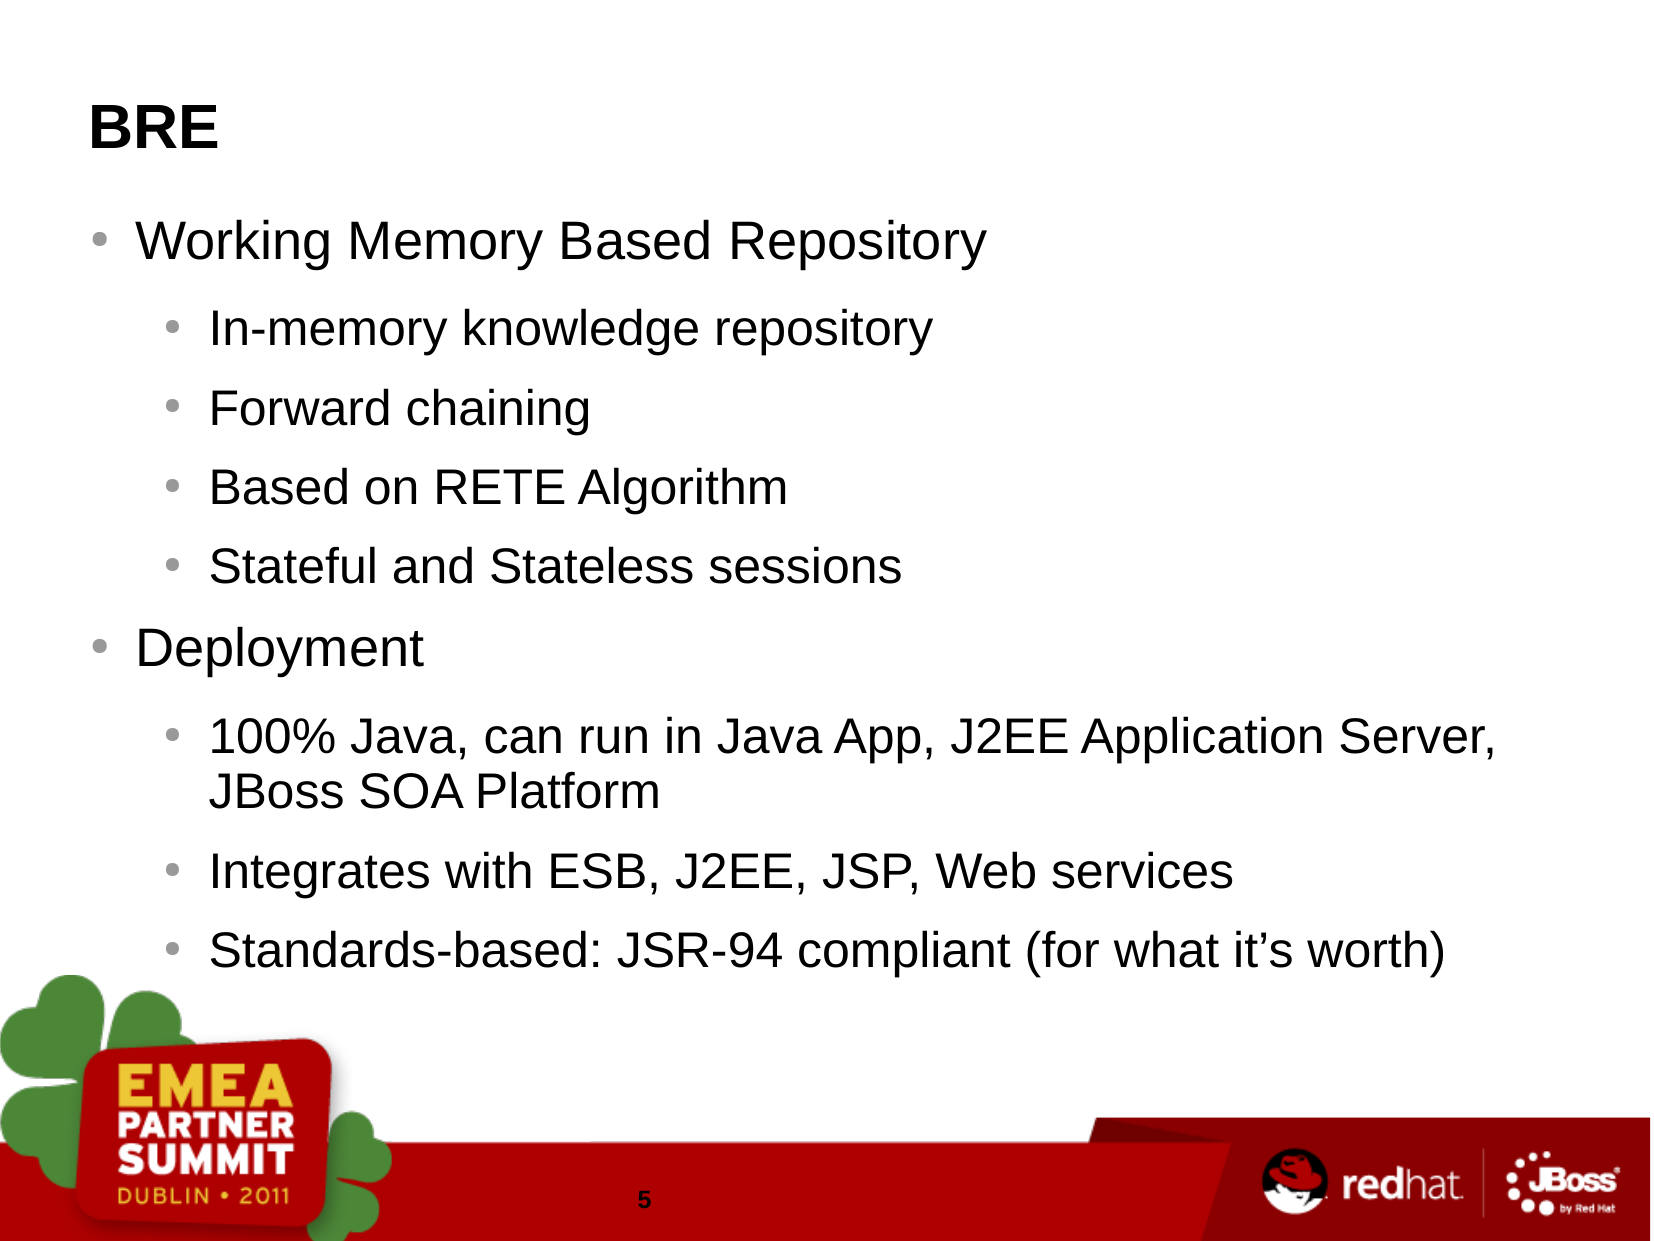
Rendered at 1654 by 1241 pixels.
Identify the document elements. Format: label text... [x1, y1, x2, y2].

picture [0, 975, 1651, 1241]
title BRE [88, 23, 1577, 231]
list Working Memory Based Repository In-memory knowledge repository Forward chaining Based on RETE Algorithm Stateful and Stateless sessions Deployment 100% Java, can run in Java App, J2EE Application Server, JBoss SOA Platform Integrates with ESB, J2EE, JSP, Web services Standards-based: JSR-94 compliant (for what it’s worth) [75, 210, 1564, 989]
